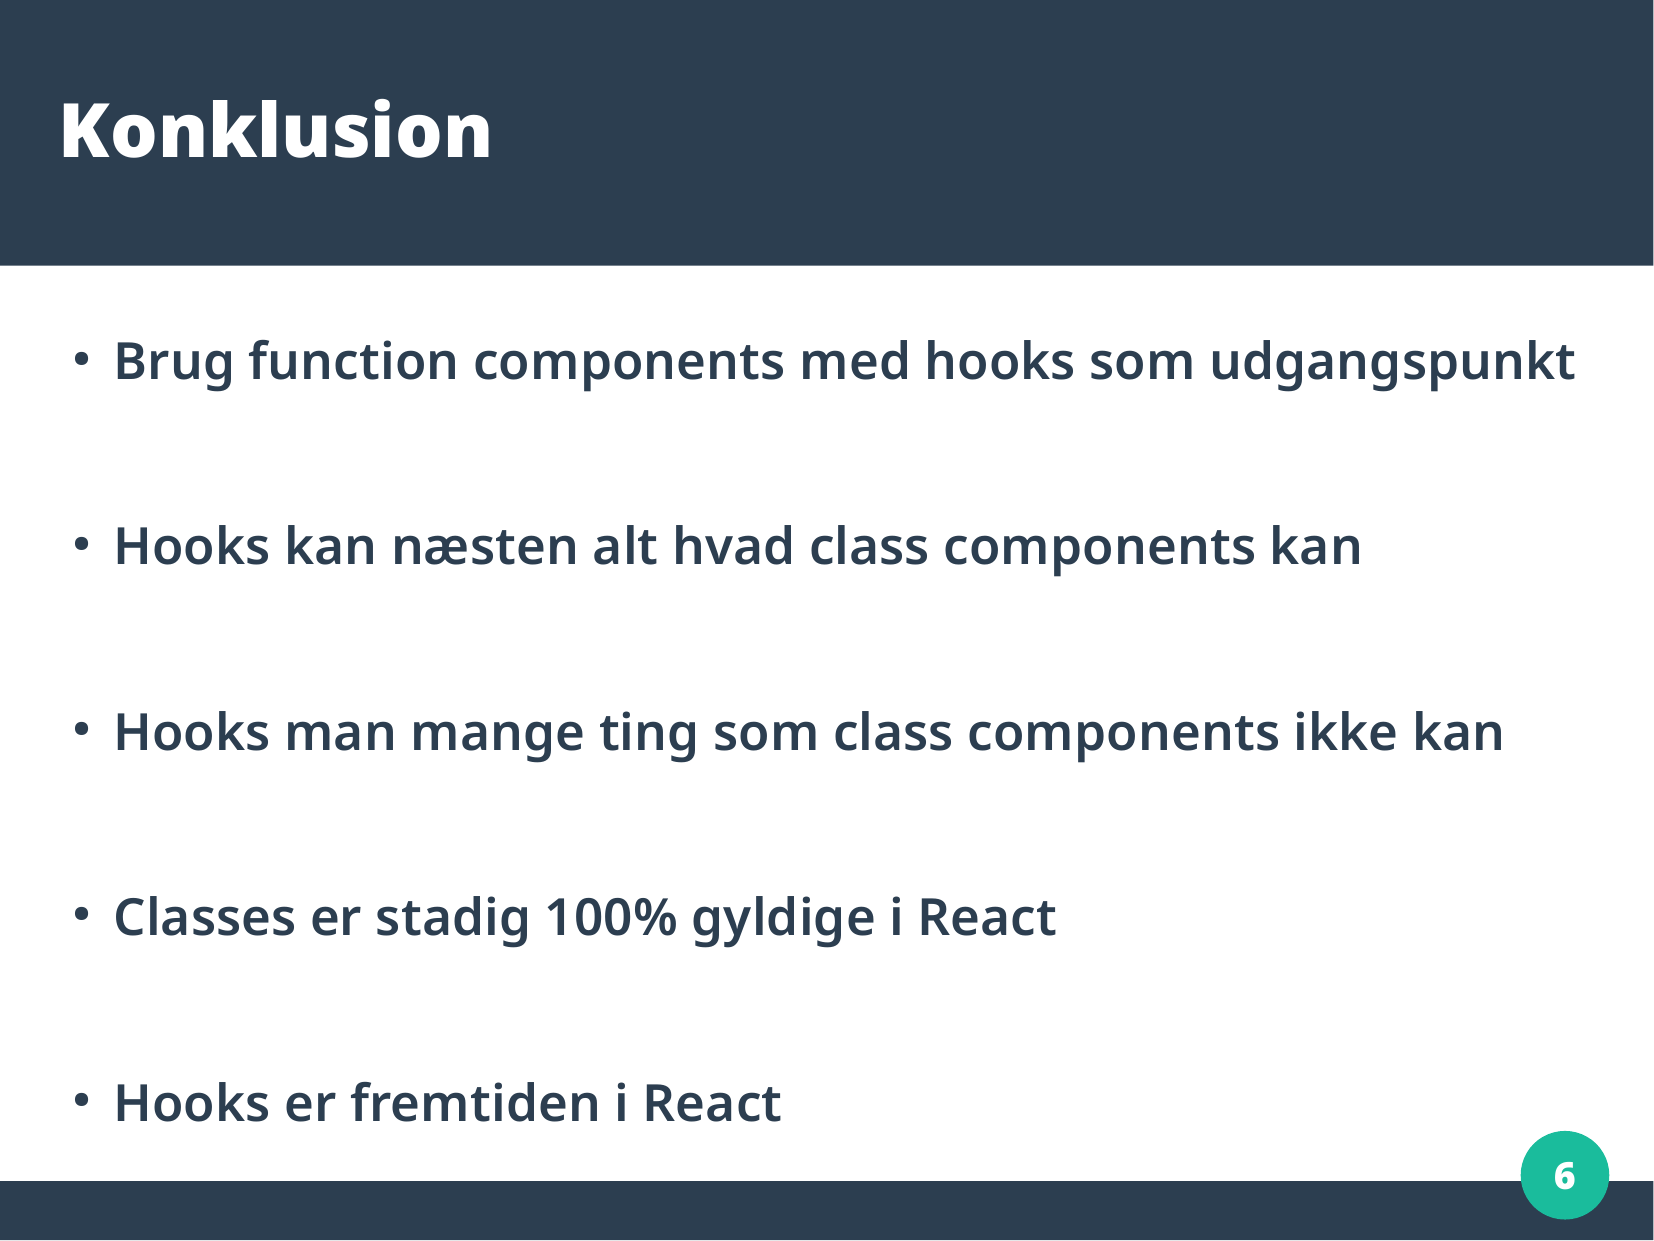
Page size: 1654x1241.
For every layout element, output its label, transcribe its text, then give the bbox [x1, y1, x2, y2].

list Brug function components med hooks som udgangspunkt Hooks kan næsten alt hvad class components kan Hooks man mange ting som class components ikke kan Classes er stadig 100% gyldige i React Hooks er fremtiden i React [59, 324, 1595, 1152]
title Konklusion [59, 49, 1595, 207]
